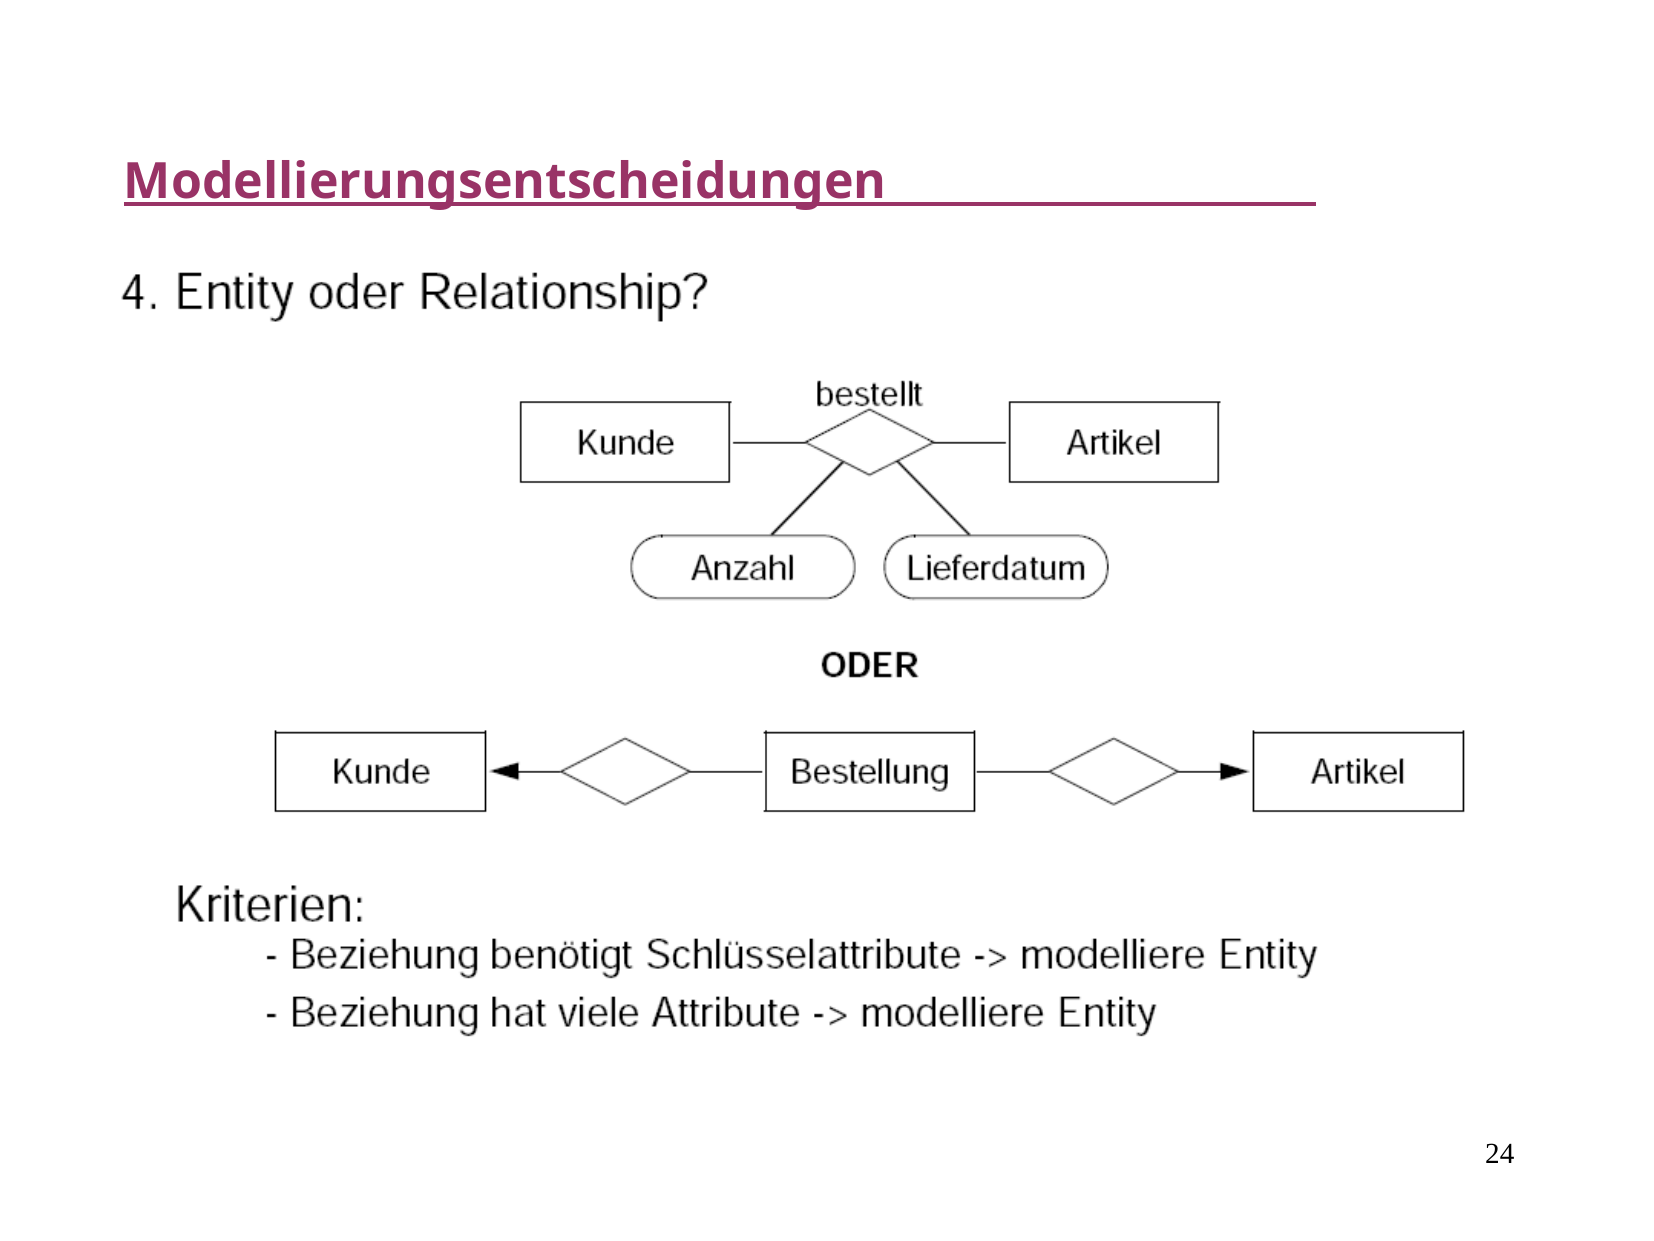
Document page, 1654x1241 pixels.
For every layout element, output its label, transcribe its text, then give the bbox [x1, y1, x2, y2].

title Modellierungsentscheidungen [124, 117, 1530, 241]
picture [111, 259, 1489, 1055]
